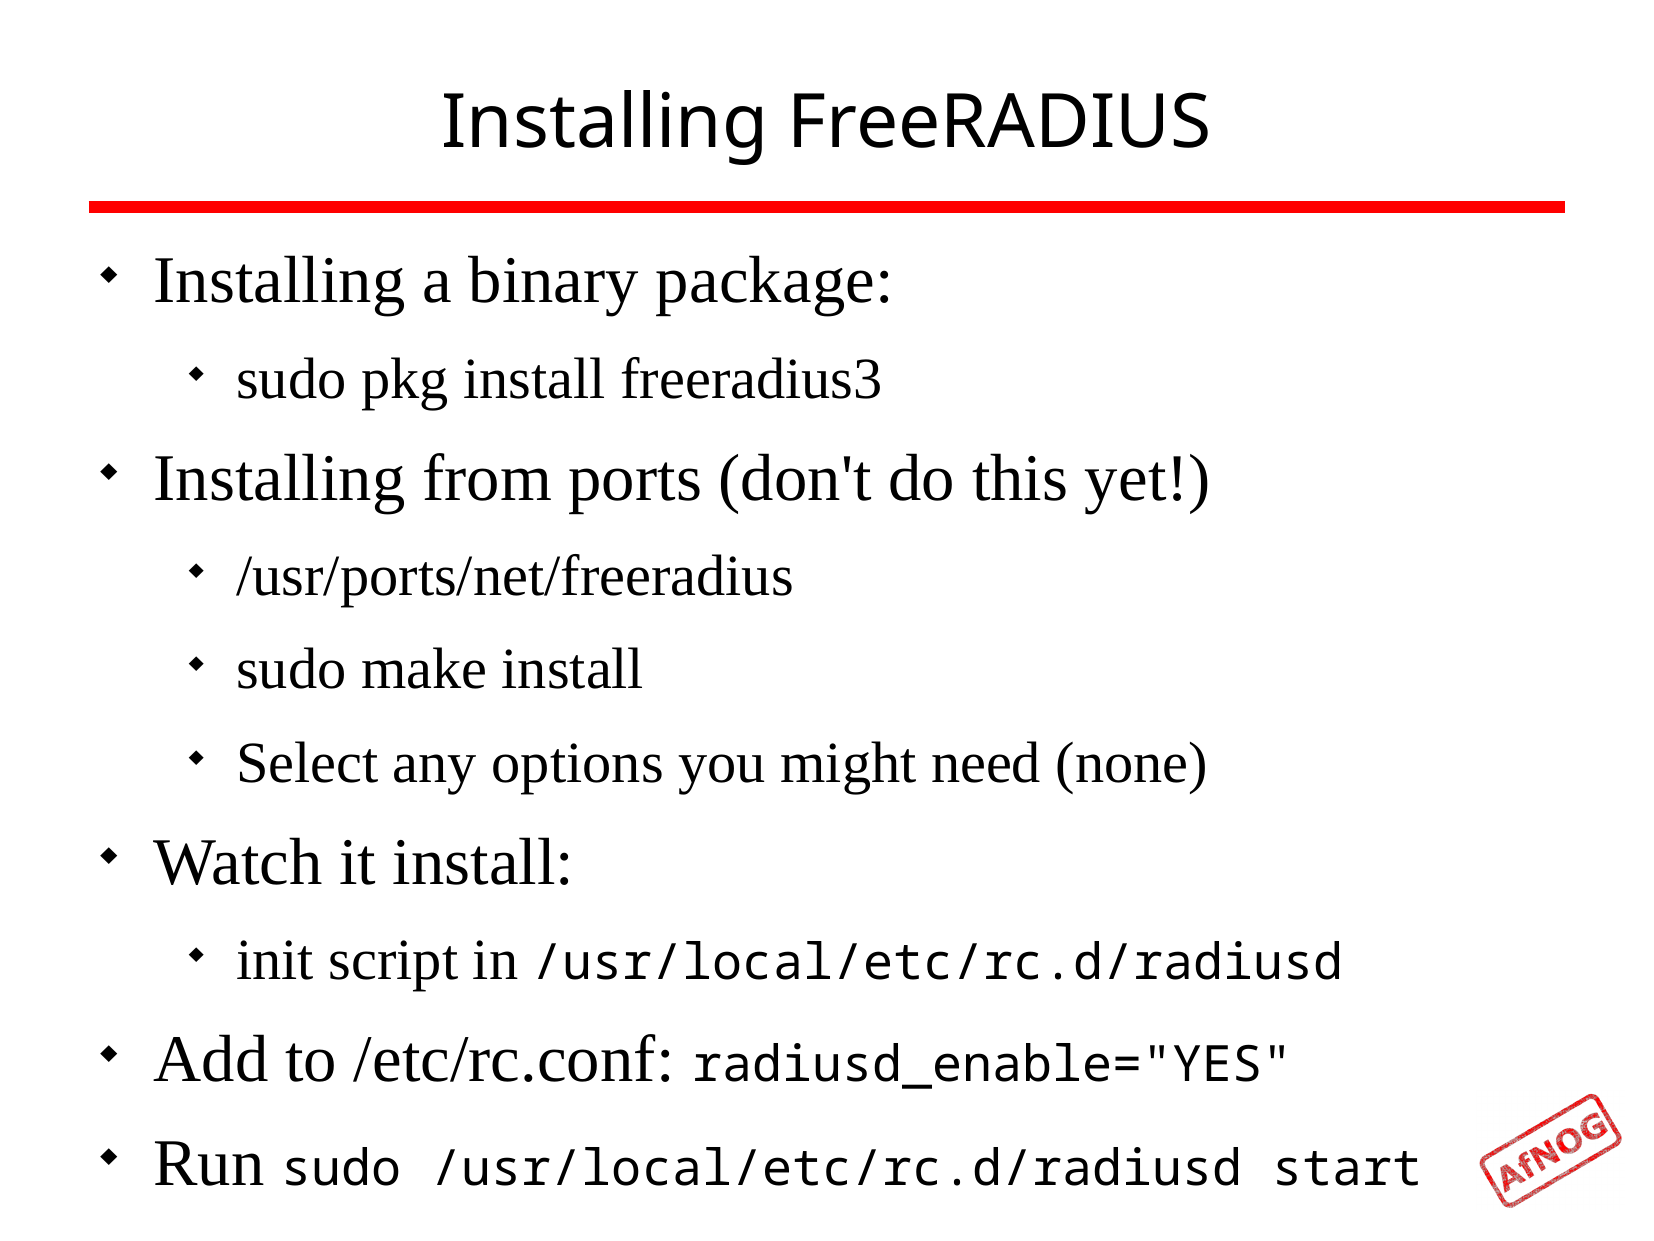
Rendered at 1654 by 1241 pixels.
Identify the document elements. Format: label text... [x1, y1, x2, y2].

list Installing a binary package: sudo pkg install freeradius3 Installing from ports (don't do this yet!) /usr/ports/net/freeradius sudo make install Select any options you might need (none) Watch it install: init script in /usr/local/etc/rc.d/radiusd Add to /etc/rc.conf: radiusd_enable="YES" Run sudo /usr/local/etc/rc.d/radiusd start [82, 236, 1571, 1199]
picture [1476, 1090, 1625, 1211]
title Installing FreeRADIUS [82, 29, 1571, 207]
